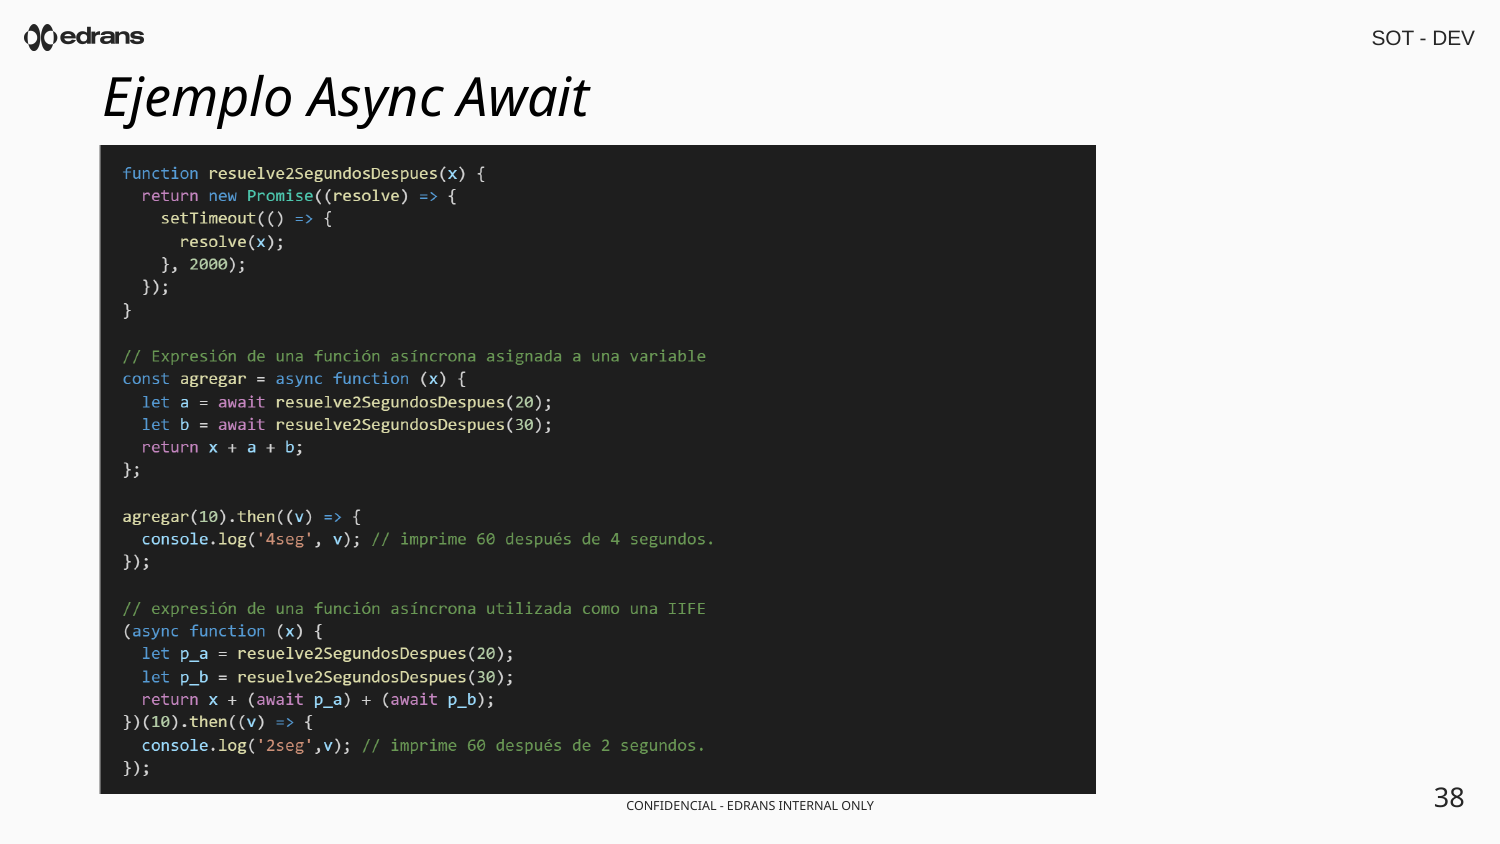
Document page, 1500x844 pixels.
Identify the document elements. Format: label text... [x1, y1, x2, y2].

text_box SOT - DEV [1266, 24, 1475, 51]
text_box CONFIDENCIAL - EDRANS INTERNAL ONLY [613, 797, 887, 814]
slide_number <número> [1389, 764, 1480, 830]
text_box Ejemplo Async Await [87, 47, 1033, 146]
picture [99, 145, 1096, 794]
picture [24, 24, 144, 51]
